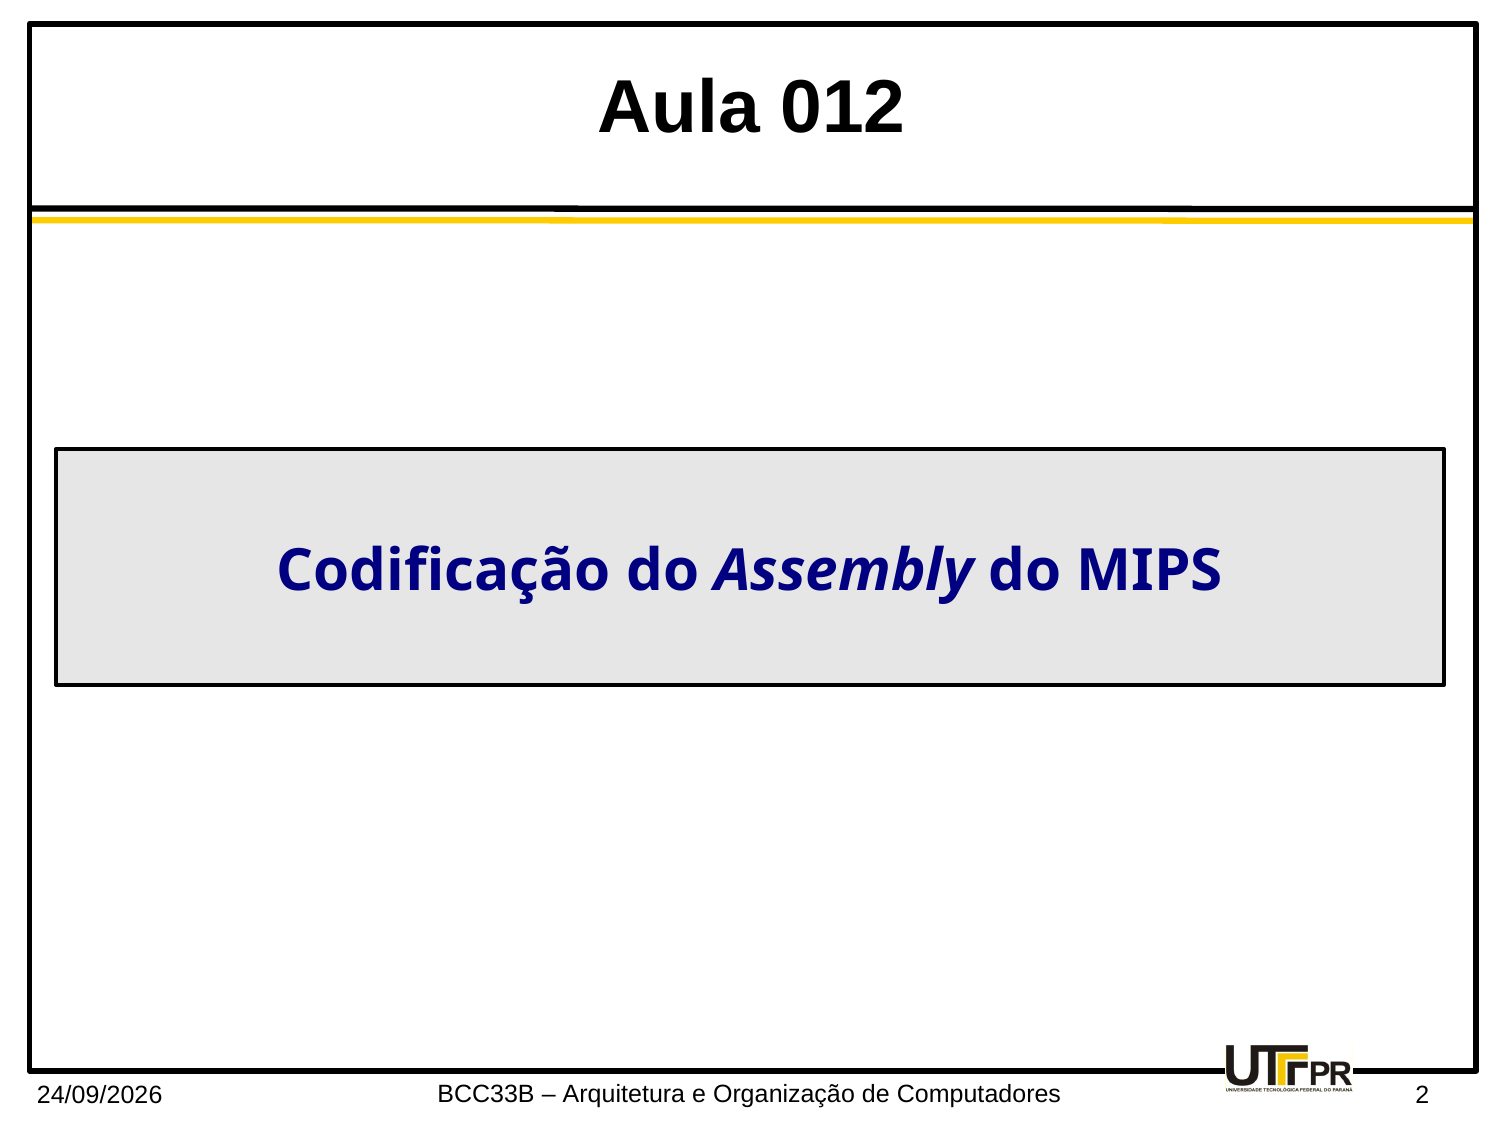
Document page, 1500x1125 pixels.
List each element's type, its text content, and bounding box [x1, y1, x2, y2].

picture [1225, 1045, 1353, 1092]
text_box Codificação do Assembly do MIPS [56, 448, 1444, 686]
title Aula 012 [35, 11, 1469, 207]
